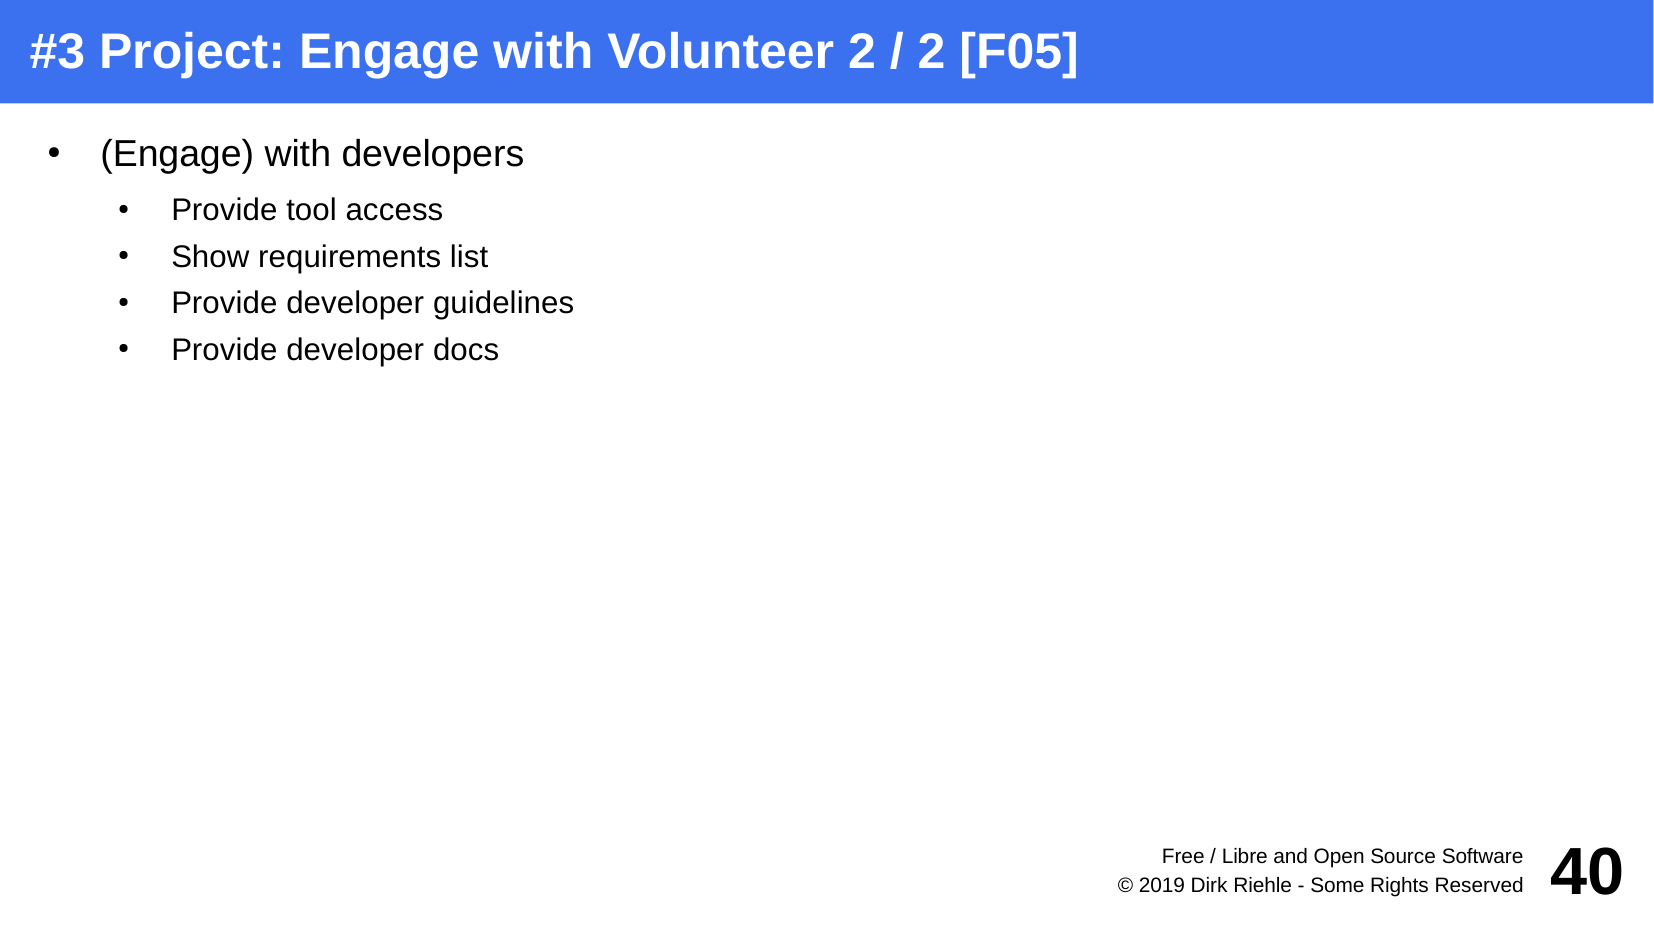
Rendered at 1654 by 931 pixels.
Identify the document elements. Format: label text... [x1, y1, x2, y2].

list (Engage) with developers Provide tool access Show requirements list Provide developer guidelines Provide developer docs [29, 132, 1625, 813]
title #3 Project: Engage with Volunteer 2 / 2 [F05] [0, 0, 1654, 104]
